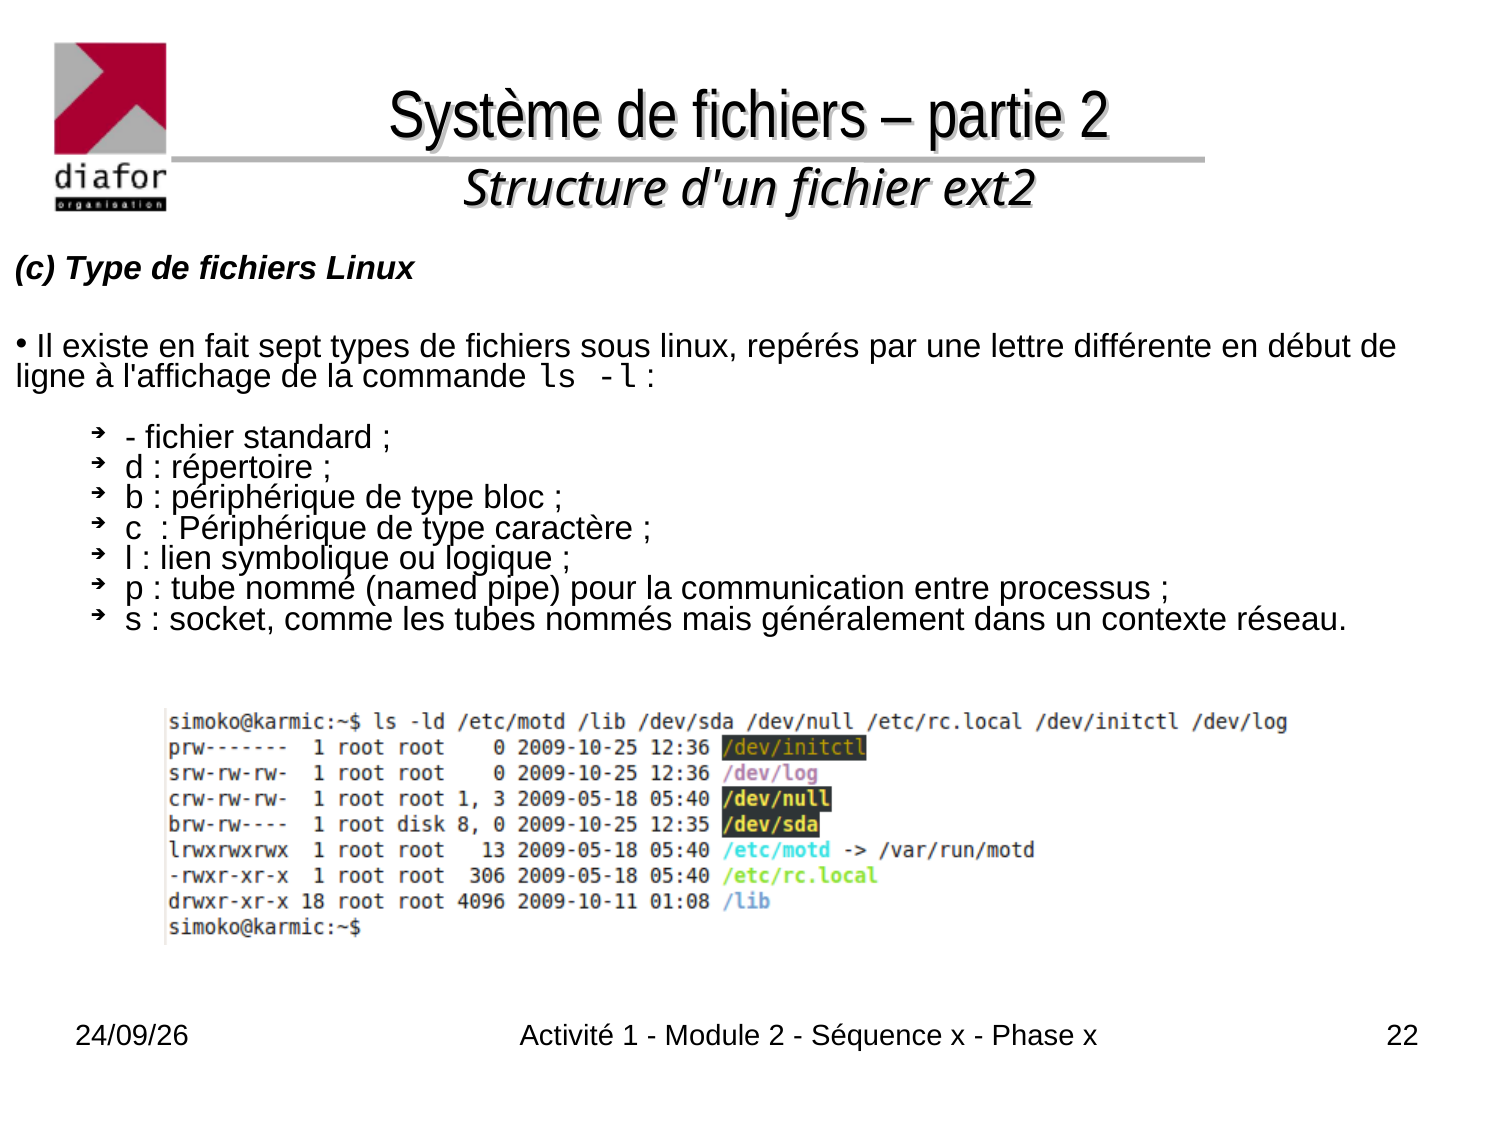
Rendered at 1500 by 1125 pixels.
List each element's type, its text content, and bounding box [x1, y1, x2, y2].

title Système de fichiers – partie 2 Structure d'un fichier ext2 [75, 45, 1426, 250]
text_box Il existe en fait sept types de fichiers sous linux, repérés par une lettre différente en début de ligne à l'affichage de la commande ls -l : - fichier standard ; d : répertoire ; b : périphérique de type bloc ; c : Périphérique de type caractère ; l : lien symbolique ou logique ; p : tube nommé (named pipe) pour la communication entre processus ; s : socket, comme les tubes nommés mais généralement dans un contexte réseau. [0, 325, 1424, 644]
picture [164, 708, 1300, 945]
picture [53, 42, 168, 213]
text_box (c) Type de fichiers Linux [0, 248, 431, 294]
